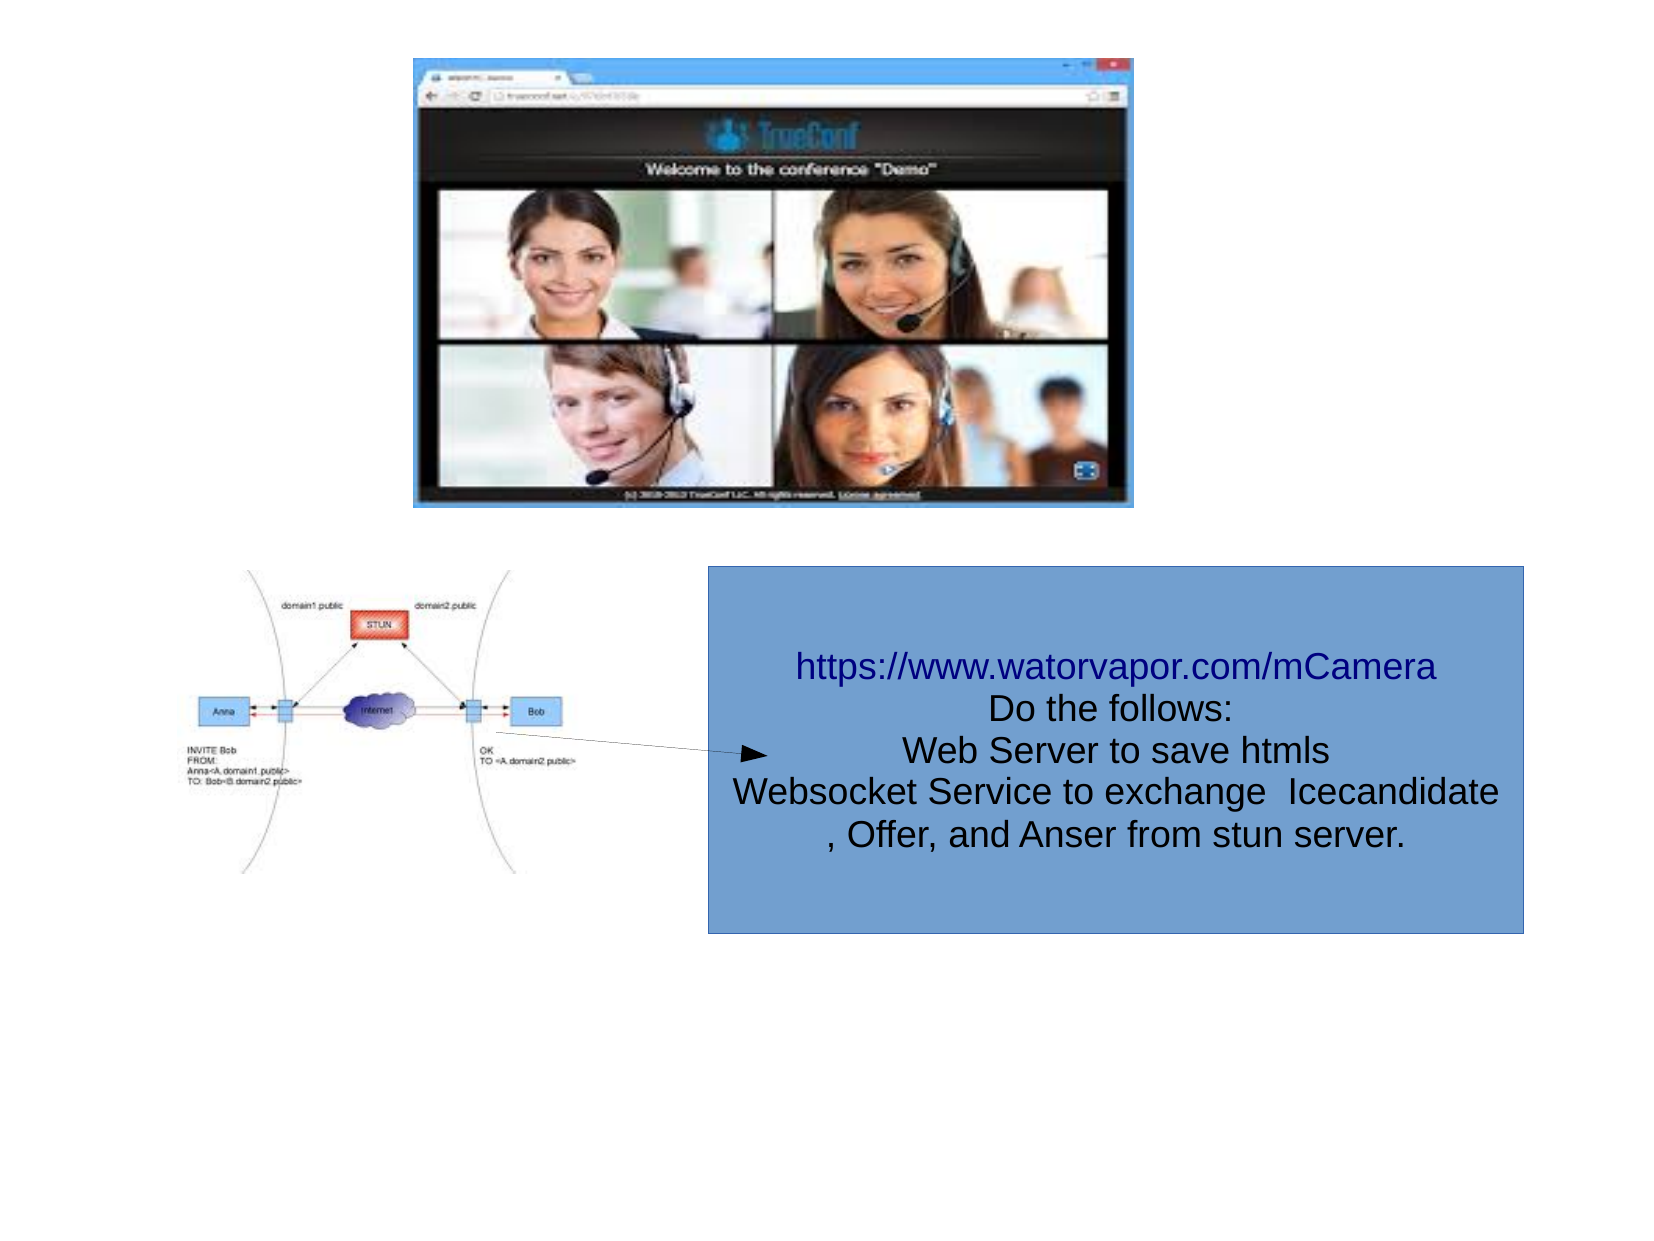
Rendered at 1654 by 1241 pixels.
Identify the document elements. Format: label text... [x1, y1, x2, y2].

text_box https://www.watorvapor.com/mCamera Do the follows: Web Server to save htmls Websocket Service to exchange Icecandidate , Offer, and Anser from stun server. [708, 566, 1524, 934]
picture [413, 58, 1134, 508]
picture [177, 570, 582, 875]
